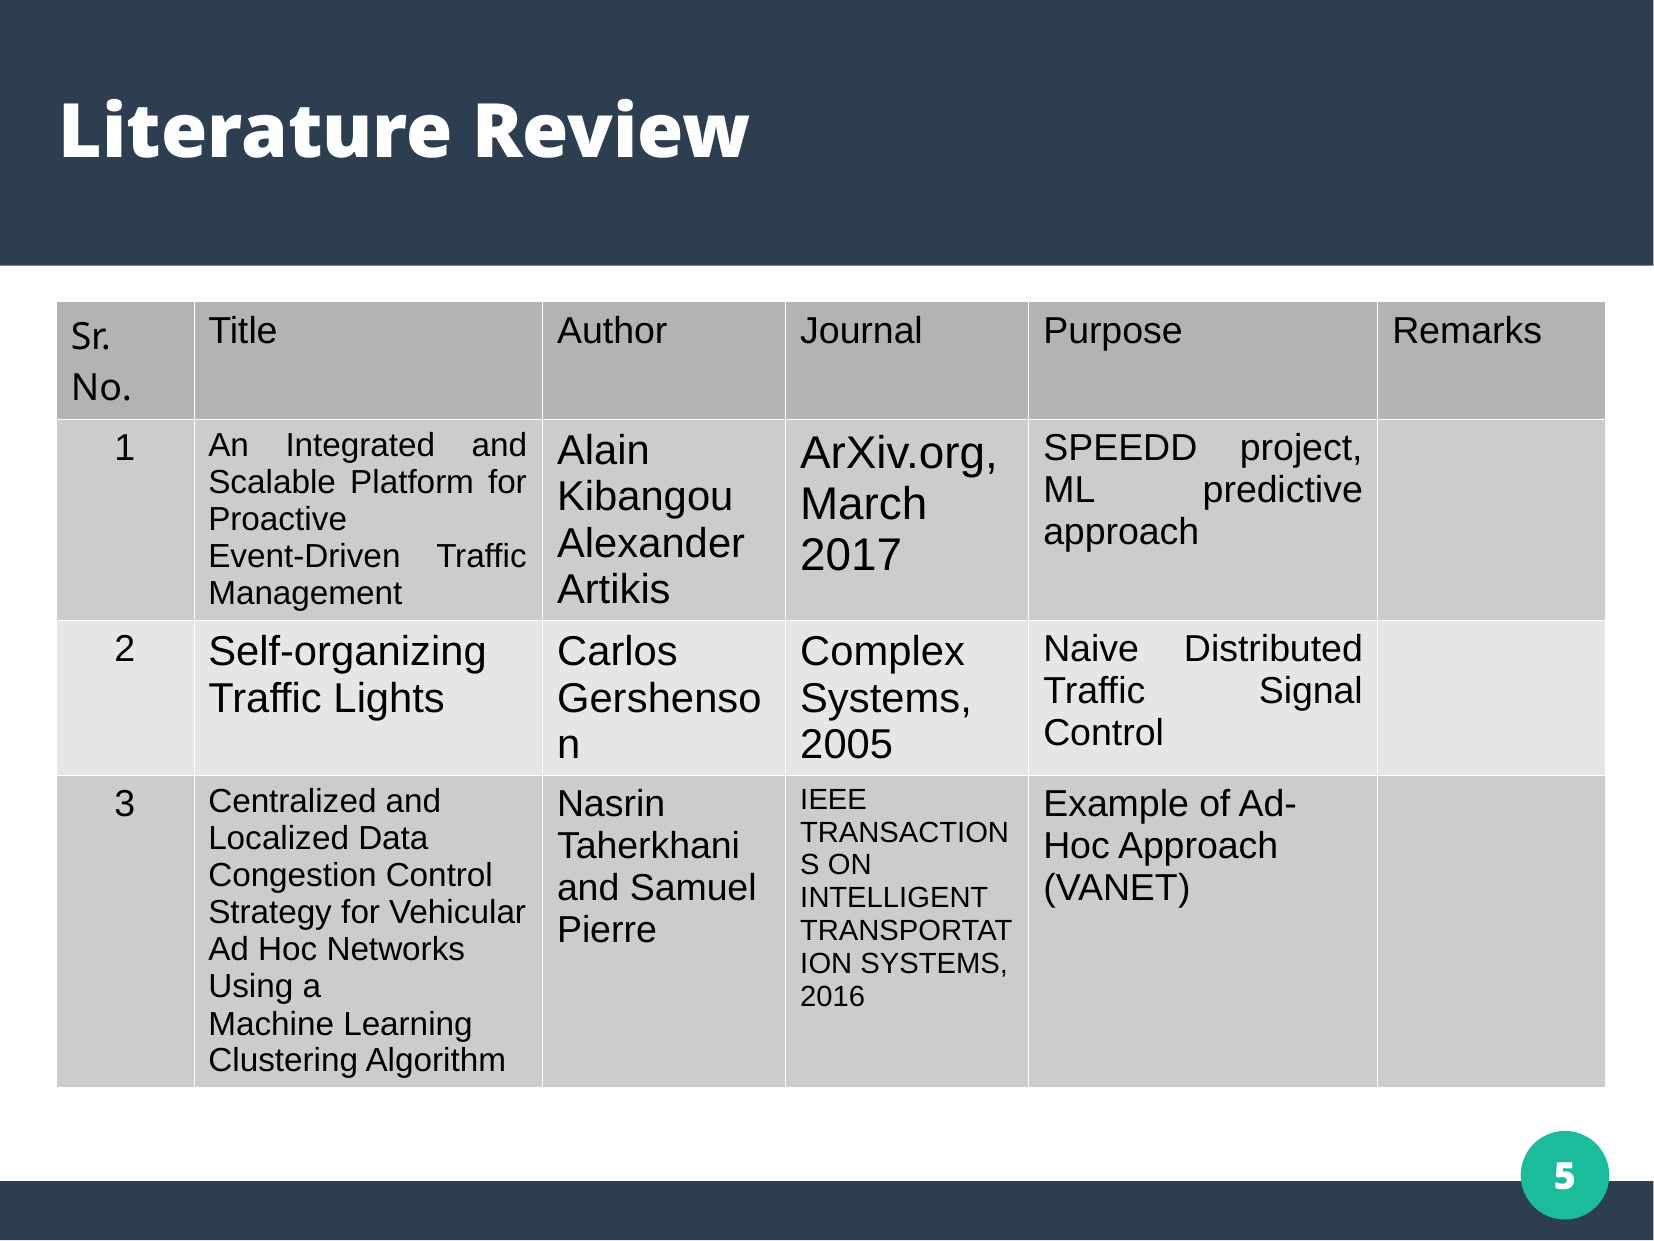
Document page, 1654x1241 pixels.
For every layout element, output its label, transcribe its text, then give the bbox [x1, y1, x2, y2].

table_cell Naive Distributed Traffic Signal Control [1029, 621, 1377, 775]
table_cell Centralized and Localized Data Congestion Control Strategy for Vehicular Ad Hoc Networks Using a Machine Learning Clustering Algorithm [195, 776, 542, 1087]
table_header Journal [786, 302, 1028, 419]
table_cell Example of Ad-Hoc Approach (VANET) [1029, 776, 1377, 1087]
table_header Remarks [1378, 302, 1605, 419]
table_cell Alain Kibangou Alexander Artikis [543, 420, 785, 620]
table_header Author [543, 302, 785, 419]
table_cell ArXiv.org, March 2017 [786, 420, 1028, 620]
table_cell [1378, 776, 1605, 1087]
table_cell [1378, 621, 1605, 775]
table_header Sr. No. [57, 302, 194, 419]
table_header Purpose [1029, 302, 1377, 419]
table_cell 3 [57, 776, 194, 1087]
table_cell 1 [57, 420, 194, 620]
table_cell SPEEDD project, ML predictive approach [1029, 420, 1377, 620]
table_cell Self-organizing Traffic Lights [195, 621, 542, 775]
table_cell An Integrated and Scalable Platform for Proactive Event-Driven Traffic Management [195, 420, 542, 620]
table_cell [1378, 420, 1605, 620]
table_cell Complex Systems, 2005 [786, 621, 1028, 775]
table_cell Nasrin Taherkhani and Samuel Pierre [543, 776, 785, 1087]
table_header Title [195, 302, 542, 419]
table_cell 2 [57, 621, 194, 775]
table_cell Carlos Gershenson [543, 621, 785, 775]
title Literature Review [59, 49, 1595, 207]
table_cell IEEE TRANSACTIONS ON INTELLIGENT TRANSPORTATION SYSTEMS, 2016 [786, 776, 1028, 1087]
